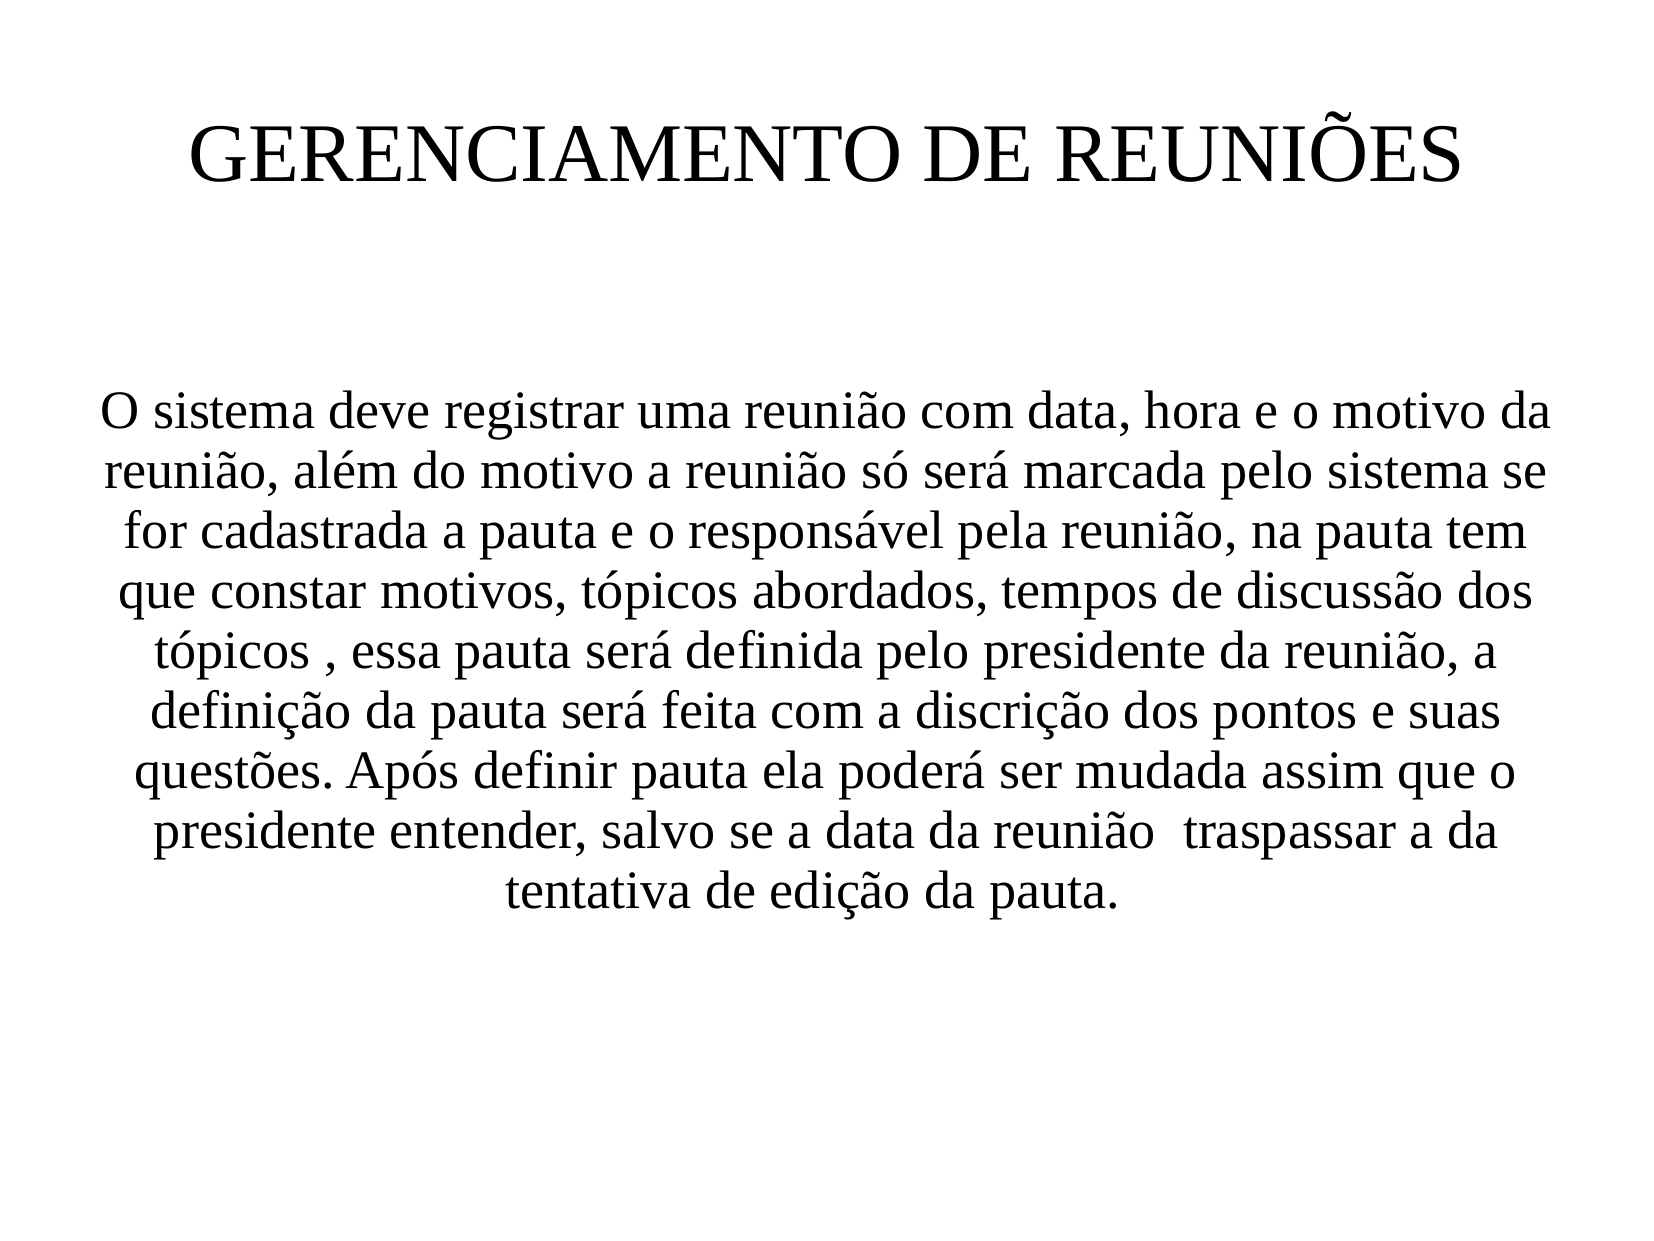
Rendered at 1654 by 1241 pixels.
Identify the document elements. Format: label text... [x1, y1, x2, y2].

subtitle O sistema deve registrar uma reunião com data, hora e o motivo da reunião, além do motivo a reunião só será marcada pelo sistema se for cadastrada a pauta e o responsável pela reunião, na pauta tem que constar motivos, tópicos abordados, tempos de discussão dos tópicos , essa pauta será definida pelo presidente da reunião, a definição da pauta será feita com a discrição dos pontos e suas questões. Após definir pauta ela poderá ser mudada assim que o presidente entender, salvo se a data da reunião traspassar a da tentativa de edição da pauta. [82, 290, 1571, 1010]
title GERENCIAMENTO DE REUNIÕES [82, 49, 1571, 257]
